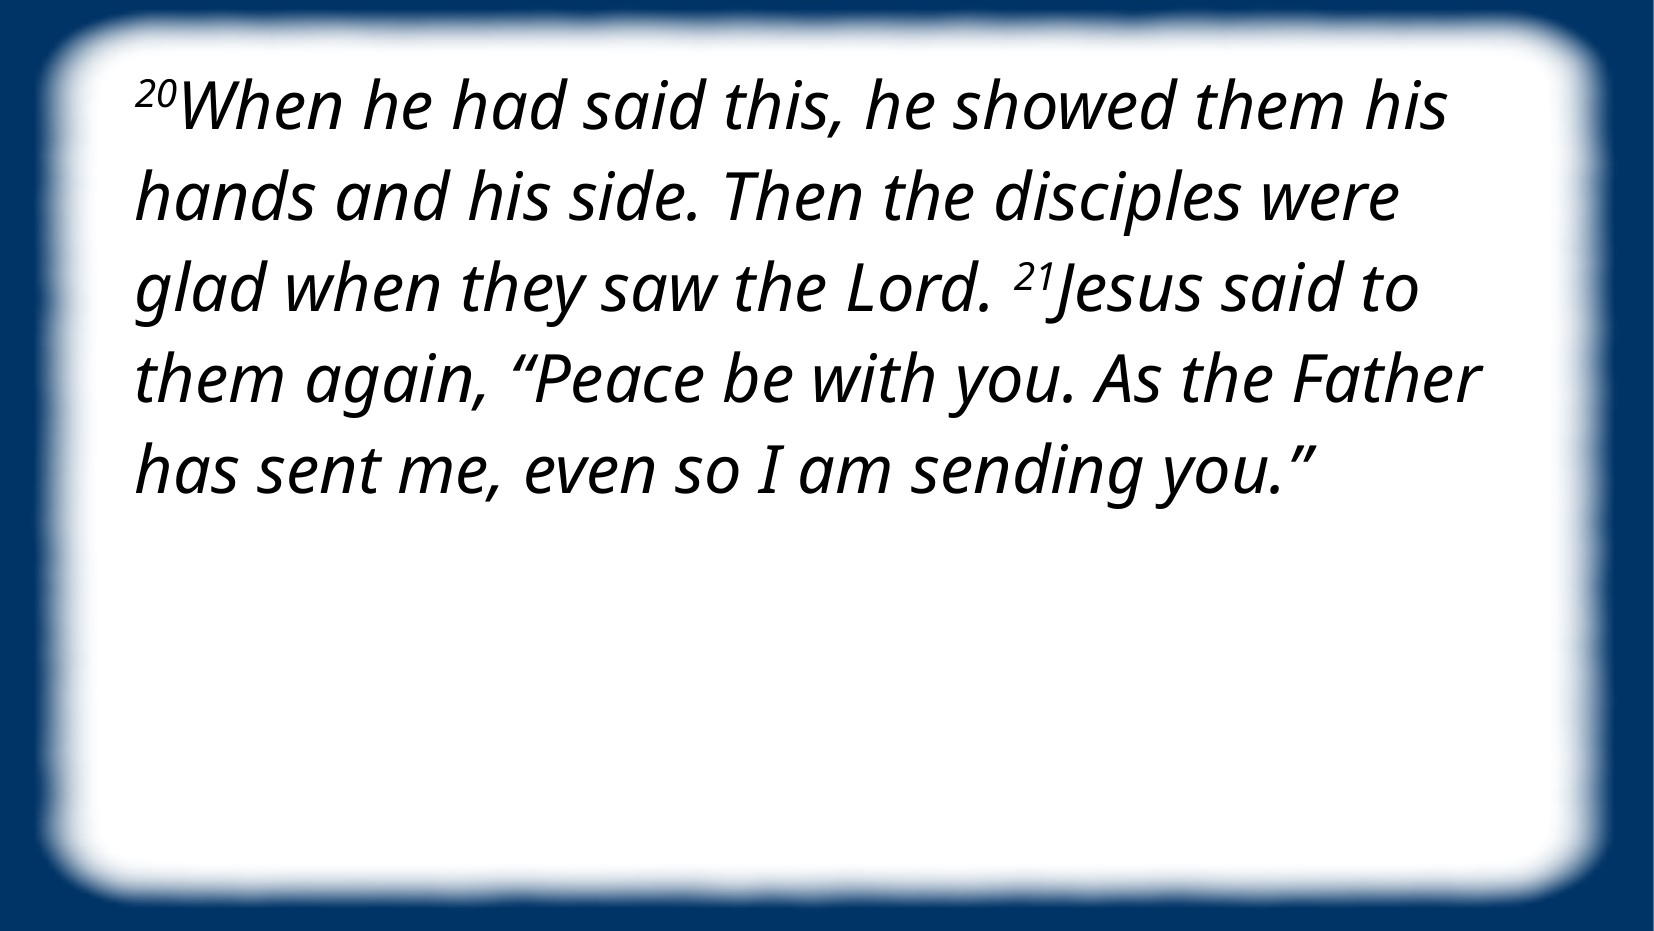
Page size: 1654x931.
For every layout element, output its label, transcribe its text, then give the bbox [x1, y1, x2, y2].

picture [0, 0, 1654, 931]
text_box 20When he had said this, he showed them his hands and his side. Then the disciples were glad when they saw the Lord. 21Jesus said to them again, “Peace be with you. As the Father has sent me, even so I am sending you.” [120, 51, 1546, 511]
